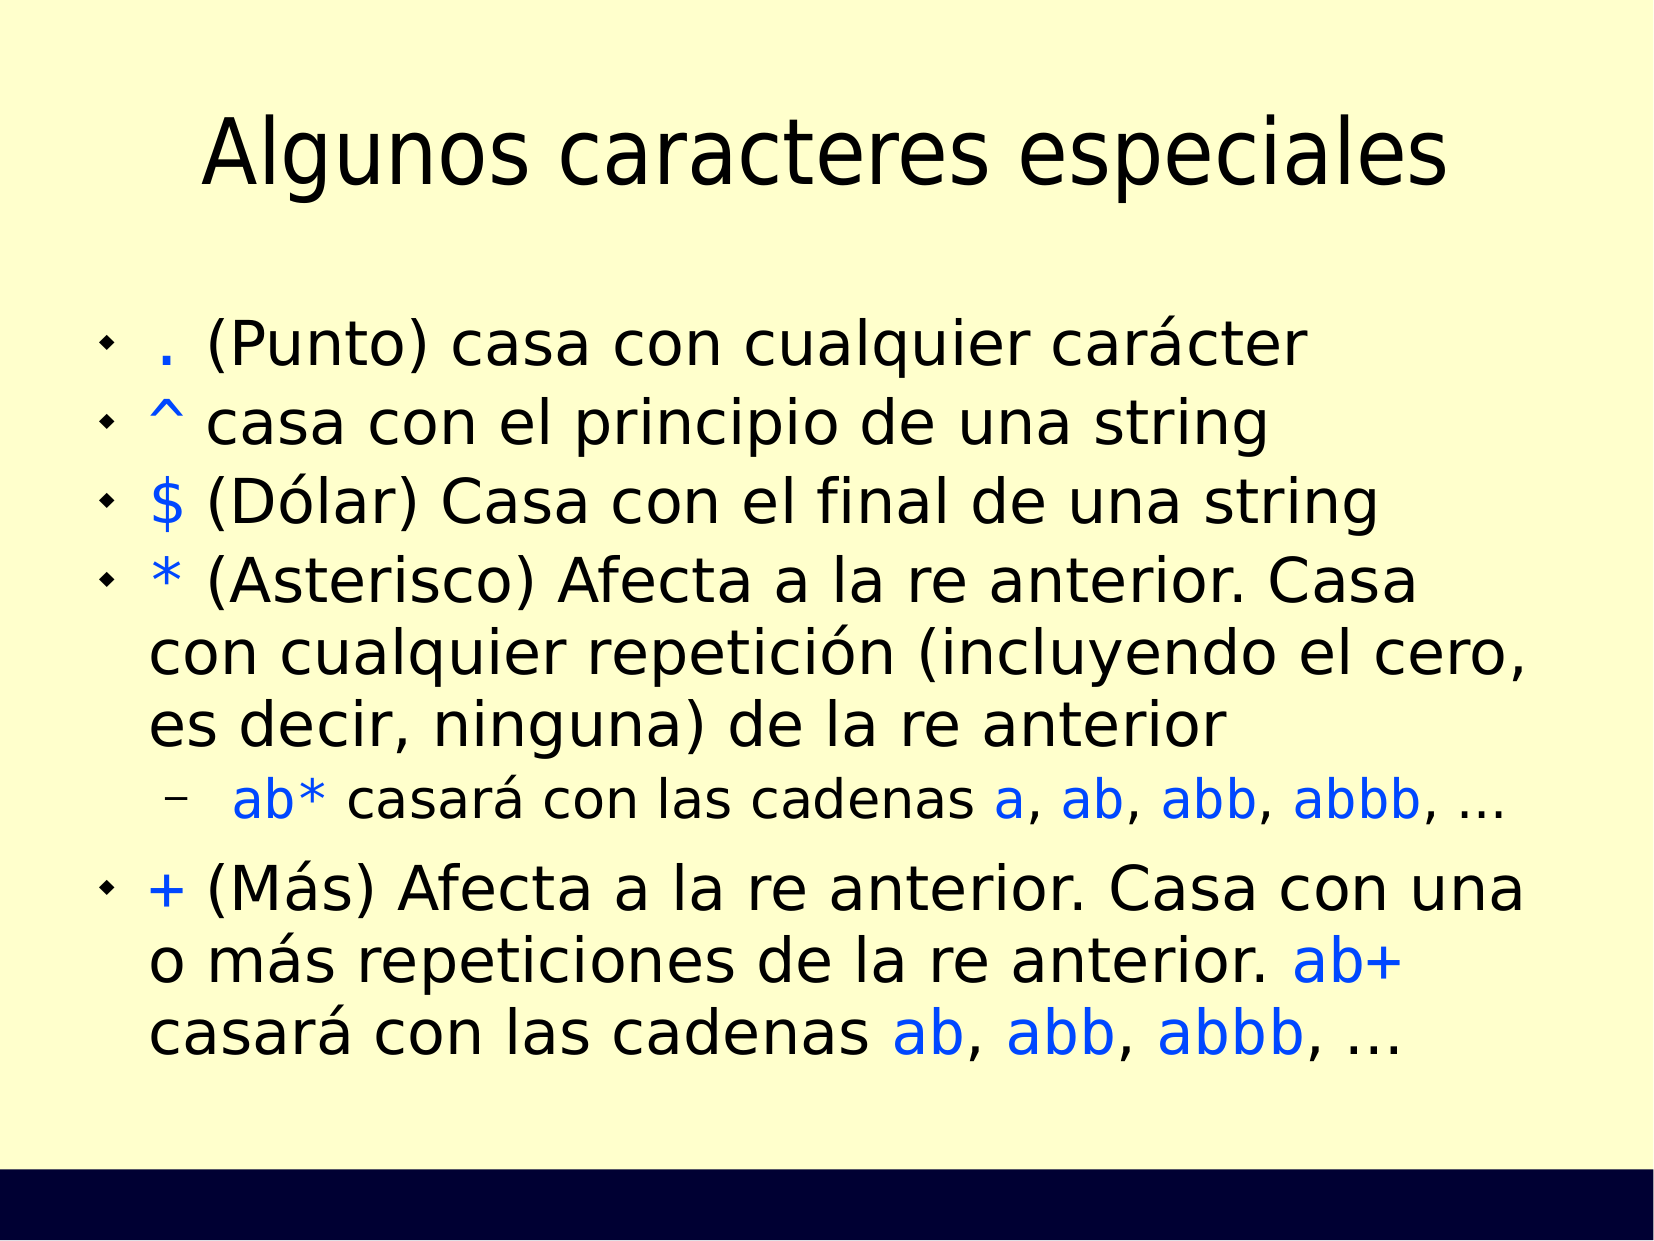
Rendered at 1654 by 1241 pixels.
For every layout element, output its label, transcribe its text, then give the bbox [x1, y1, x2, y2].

title Algunos caracteres especiales [82, 49, 1571, 257]
list . (Punto) casa con cualquier carácter ^ casa con el principio de una string $ (Dólar) Casa con el final de una string * (Asterisco) Afecta a la re anterior. Casa con cualquier repetición (incluyendo el cero, es decir, ninguna) de la re anterior ab* casará con las cadenas a, ab, abb, abbb, ... + (Más) Afecta a la re anterior. Casa con una o más repeticiones de la re anterior. ab+ casará con las cadenas ab, abb, abbb, ... [82, 290, 1538, 1087]
